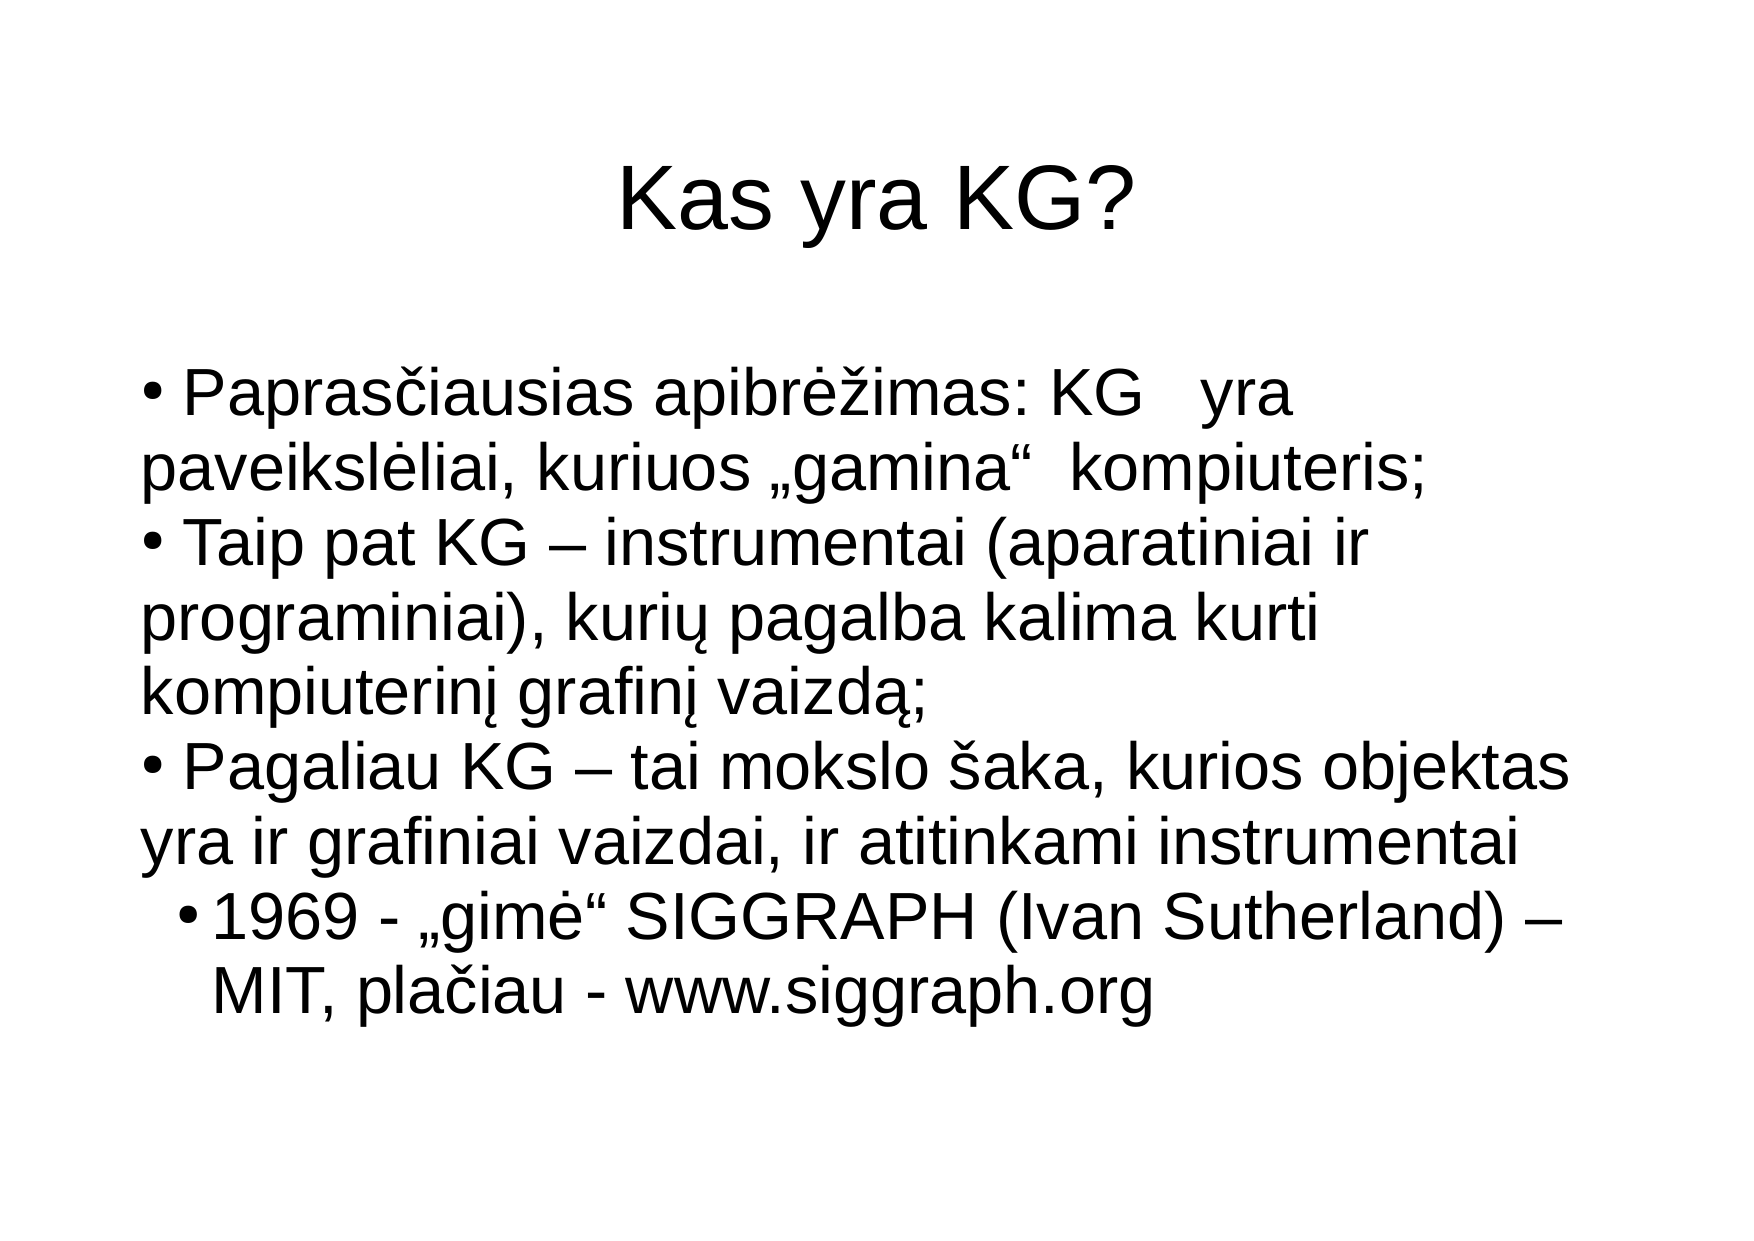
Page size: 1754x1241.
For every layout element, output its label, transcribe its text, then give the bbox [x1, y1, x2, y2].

title Kas yra KG? [140, 111, 1614, 284]
subtitle Paprasčiausias apibrėžimas: KG yra paveikslėliai, kuriuos „gamina“ kompiuteris; Taip pat KG – instrumentai (aparatiniai ir programiniai), kurių pagalba kalima kurti kompiuterinį grafinį vaizdą; Pagaliau KG – tai mokslo šaka, kurios objektas yra ir grafiniai vaizdai, ir atitinkami instrumentai 1969 - „gimė“ SIGGRAPH (Ivan Sutherland) – MIT, plačiau - www.siggraph.org [140, 328, 1614, 1055]
